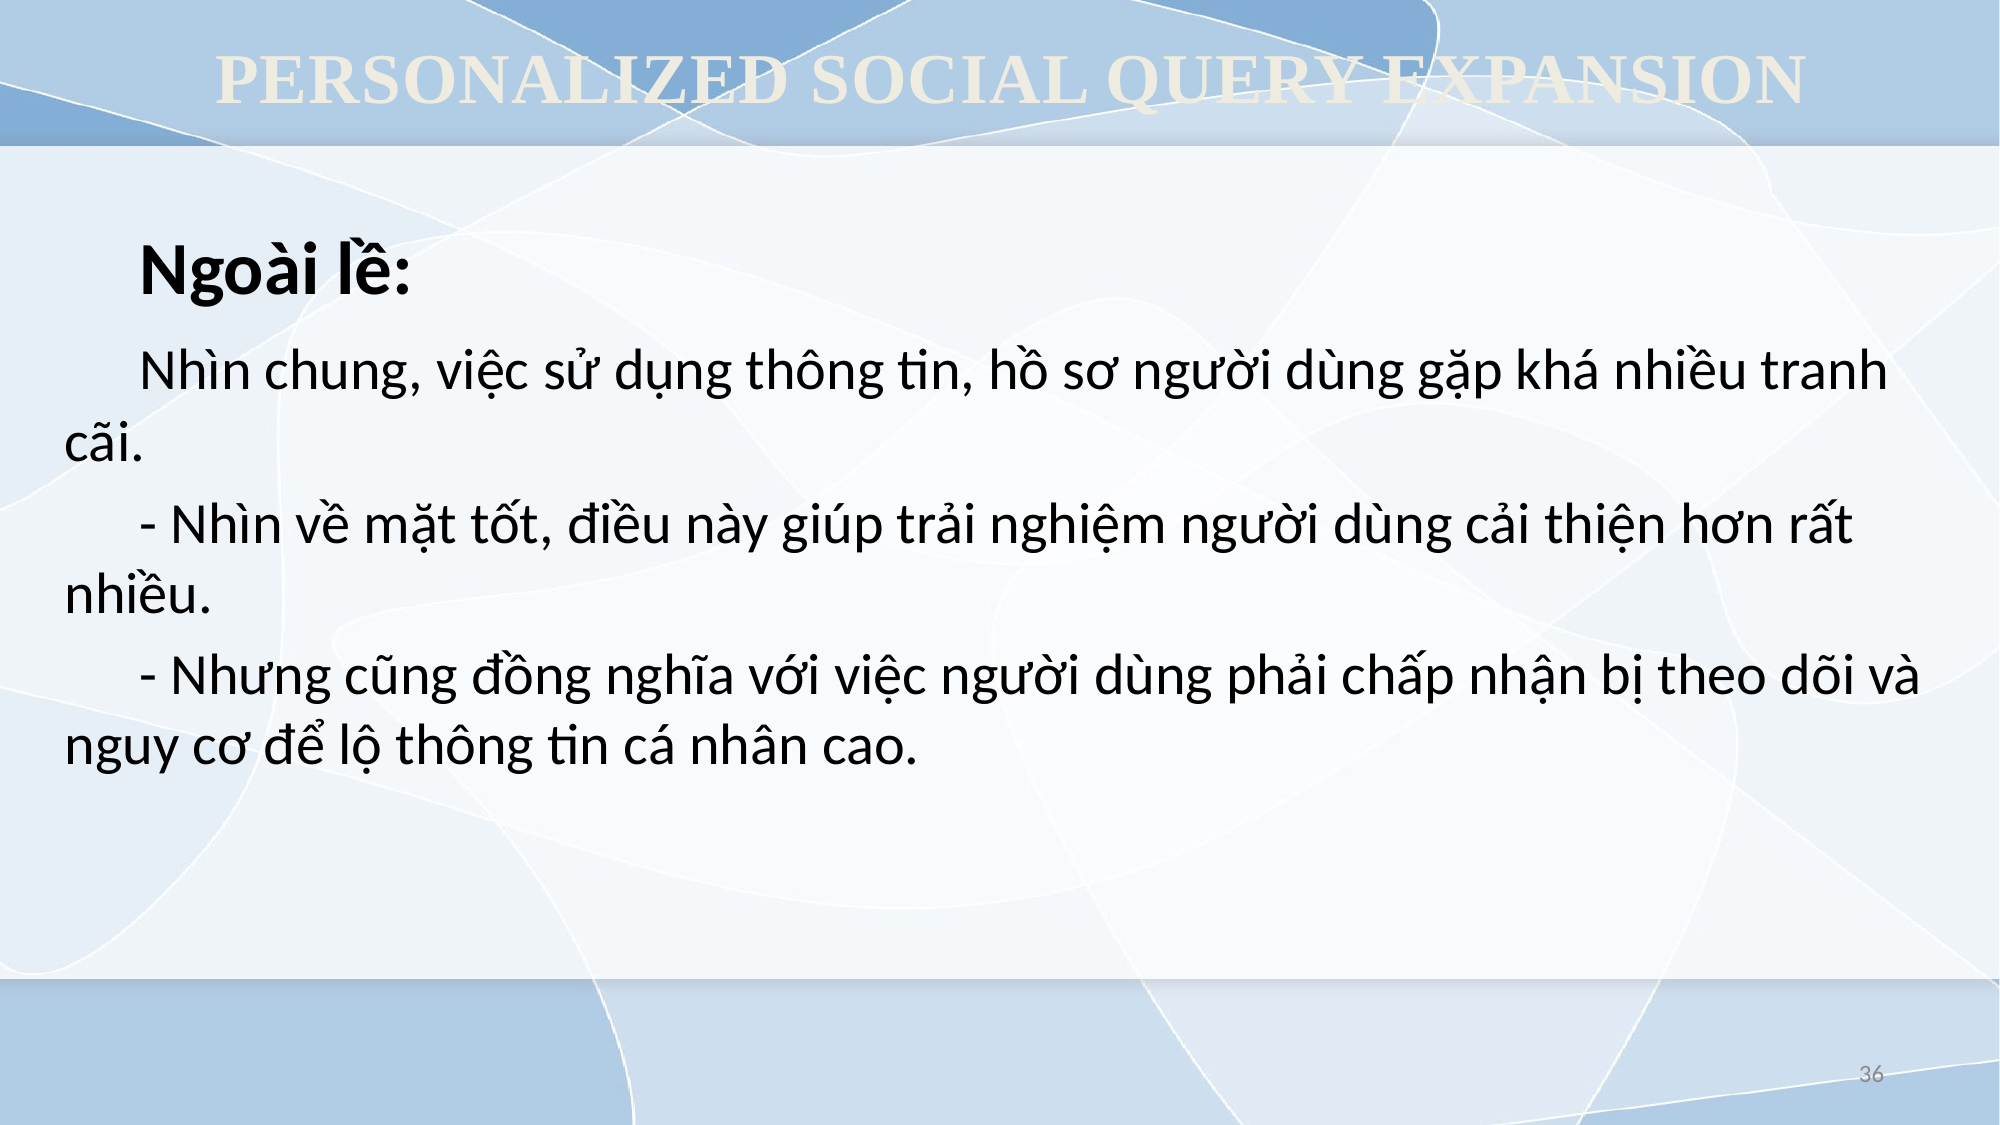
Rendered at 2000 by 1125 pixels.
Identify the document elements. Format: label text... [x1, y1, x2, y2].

list Ngoài lề: Nhìn chung, việc sử dụng thông tin, hồ sơ người dùng gặp khá nhiều tranh cãi. - Nhìn về mặt tốt, điều này giúp trải nghiệm người dùng cải thiện hơn rất nhiều. - Nhưng cũng đồng nghĩa với việc người dùng phải chấp nhận bị theo dõi và nguy cơ để lộ thông tin cá nhân cao. [49, 212, 1950, 925]
title PERSONALIZED SOCIAL QUERY EXPANSION [24, 0, 2000, 150]
slide_number <number> [1432, 1042, 1900, 1103]
